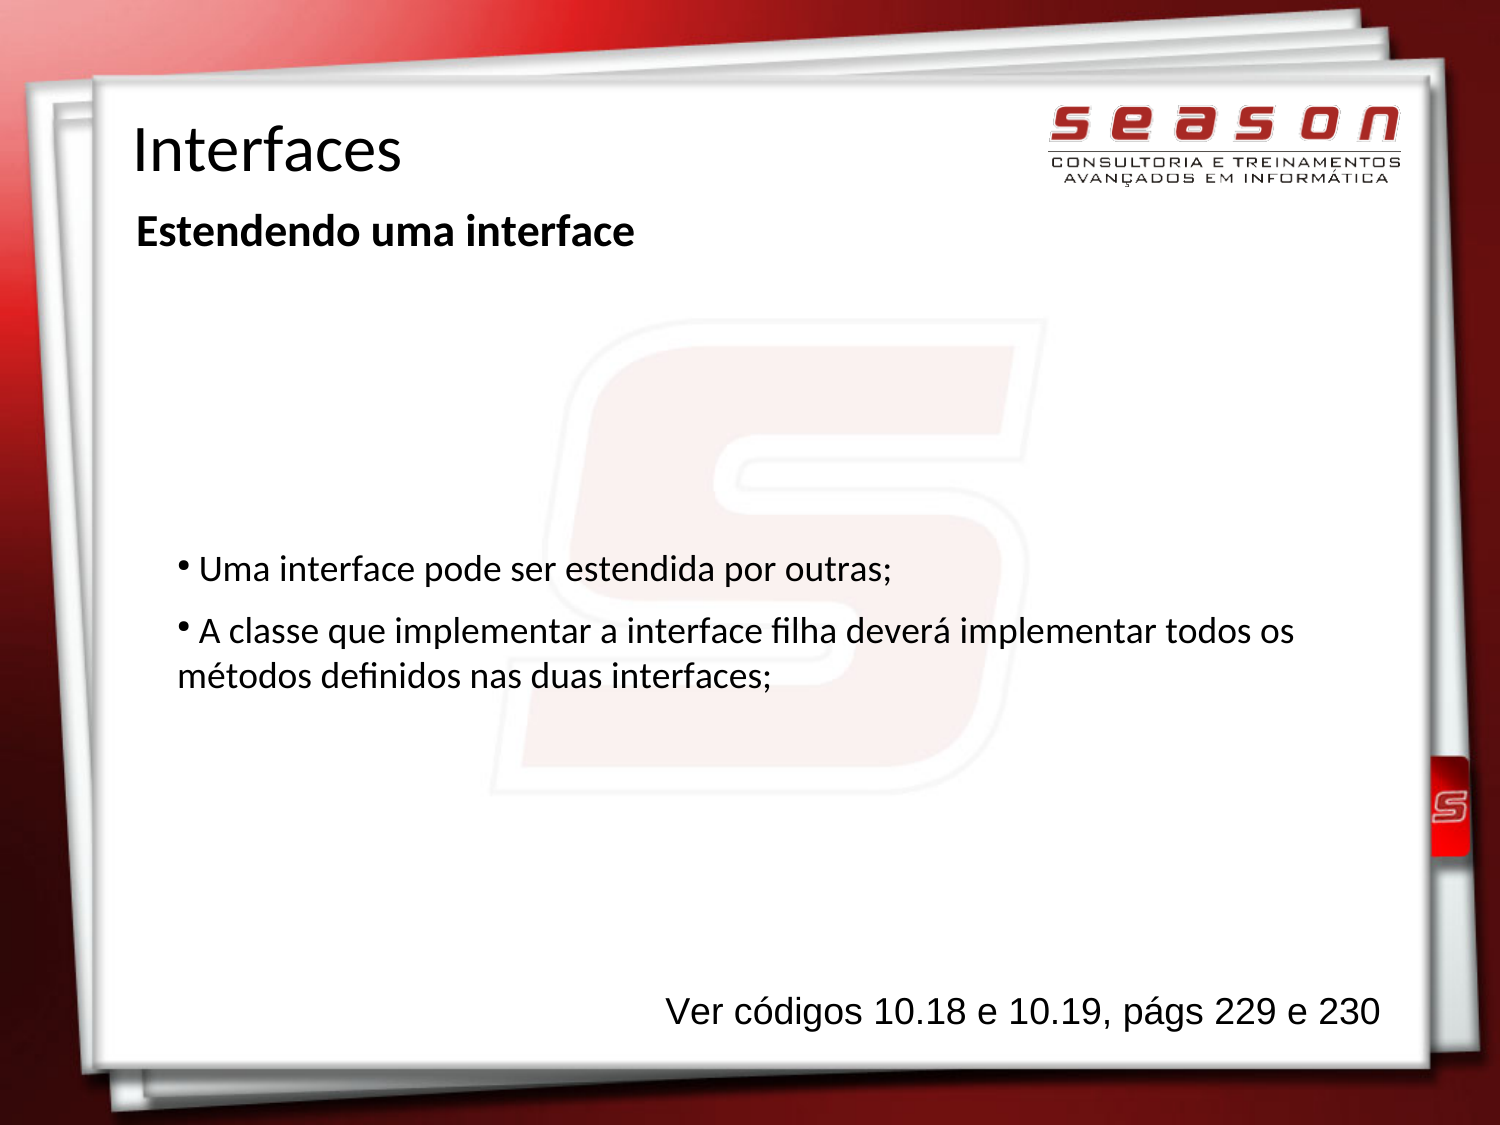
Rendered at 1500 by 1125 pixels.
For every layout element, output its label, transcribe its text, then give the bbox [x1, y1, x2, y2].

text_box Uma interface pode ser estendida por outras; A classe que implementar a interface filha deverá implementar todos os métodos definidos nas duas interfaces; [177, 351, 1347, 888]
title Interfaces [118, 33, 1394, 257]
picture [0, 0, 1500, 1125]
text_box Estendendo uma interface [119, 200, 1240, 256]
text_box Ver códigos 10.18 e 10.19, págs 229 e 230 [649, 979, 1396, 1040]
